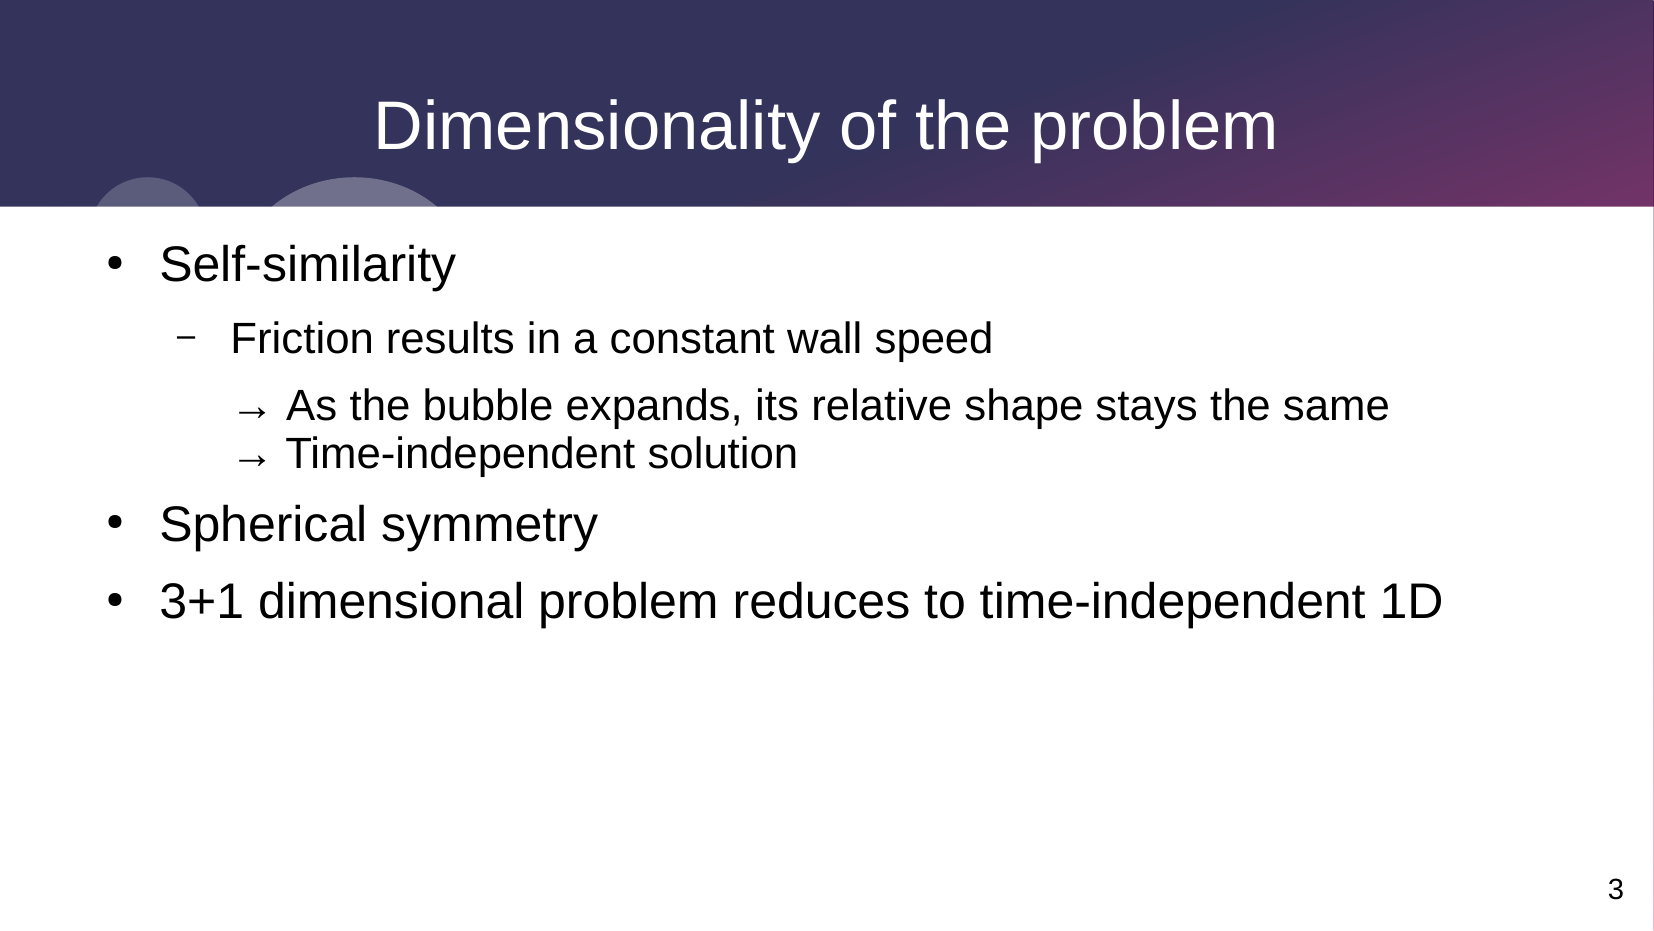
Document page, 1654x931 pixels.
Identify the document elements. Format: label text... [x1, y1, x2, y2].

list Self-similarity Friction results in a constant wall speed → As the bubble expands, its relative shape stays the same → Time-independent solution Spherical symmetry 3+1 dimensional problem reduces to time-independent 1D [88, 236, 1565, 827]
title Dimensionality of the problem [88, 44, 1565, 207]
